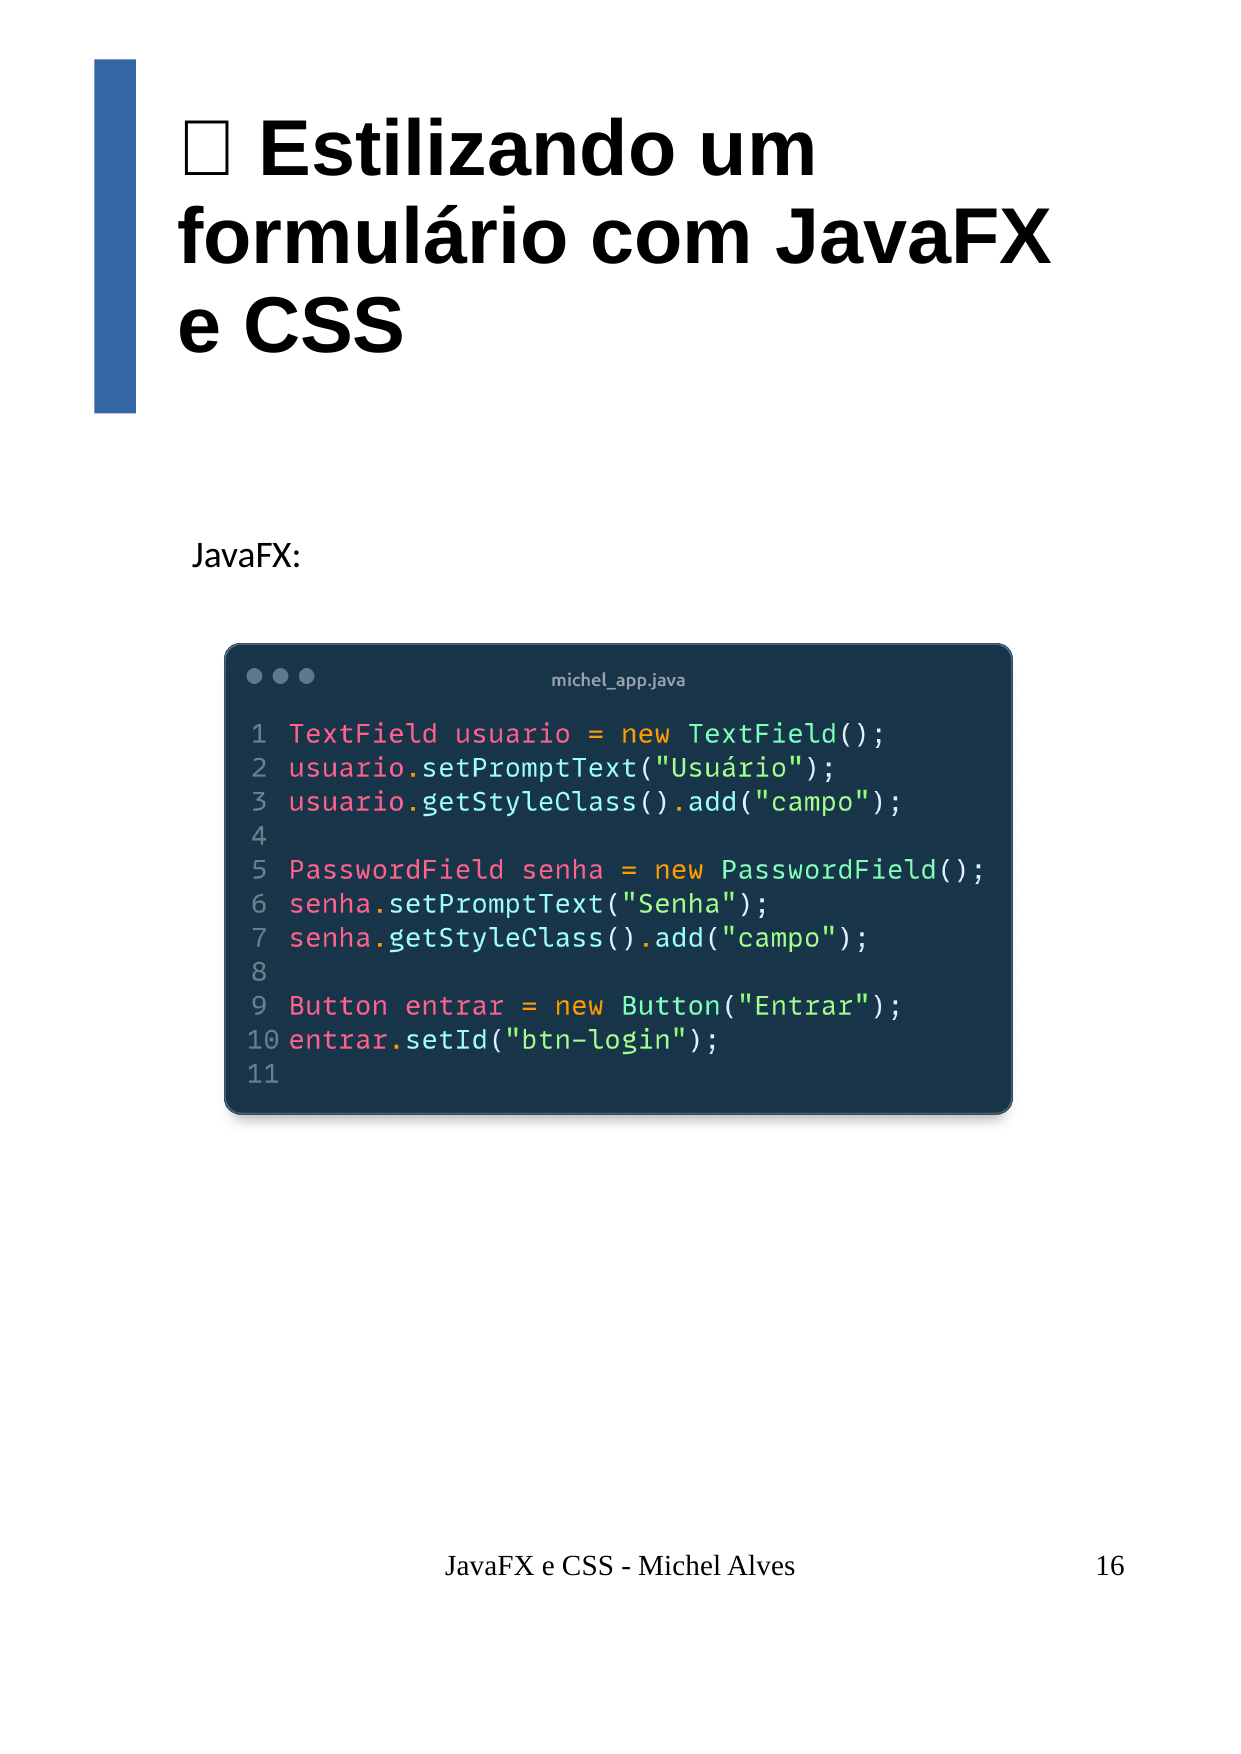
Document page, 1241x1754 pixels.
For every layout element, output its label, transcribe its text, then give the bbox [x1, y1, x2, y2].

text_box JavaFX: [177, 531, 1182, 1695]
title 📱 Estilizando um formulário com JavaFX e CSS [177, 59, 1182, 414]
picture [57, 617, 1180, 1140]
text_box [94, 59, 136, 414]
